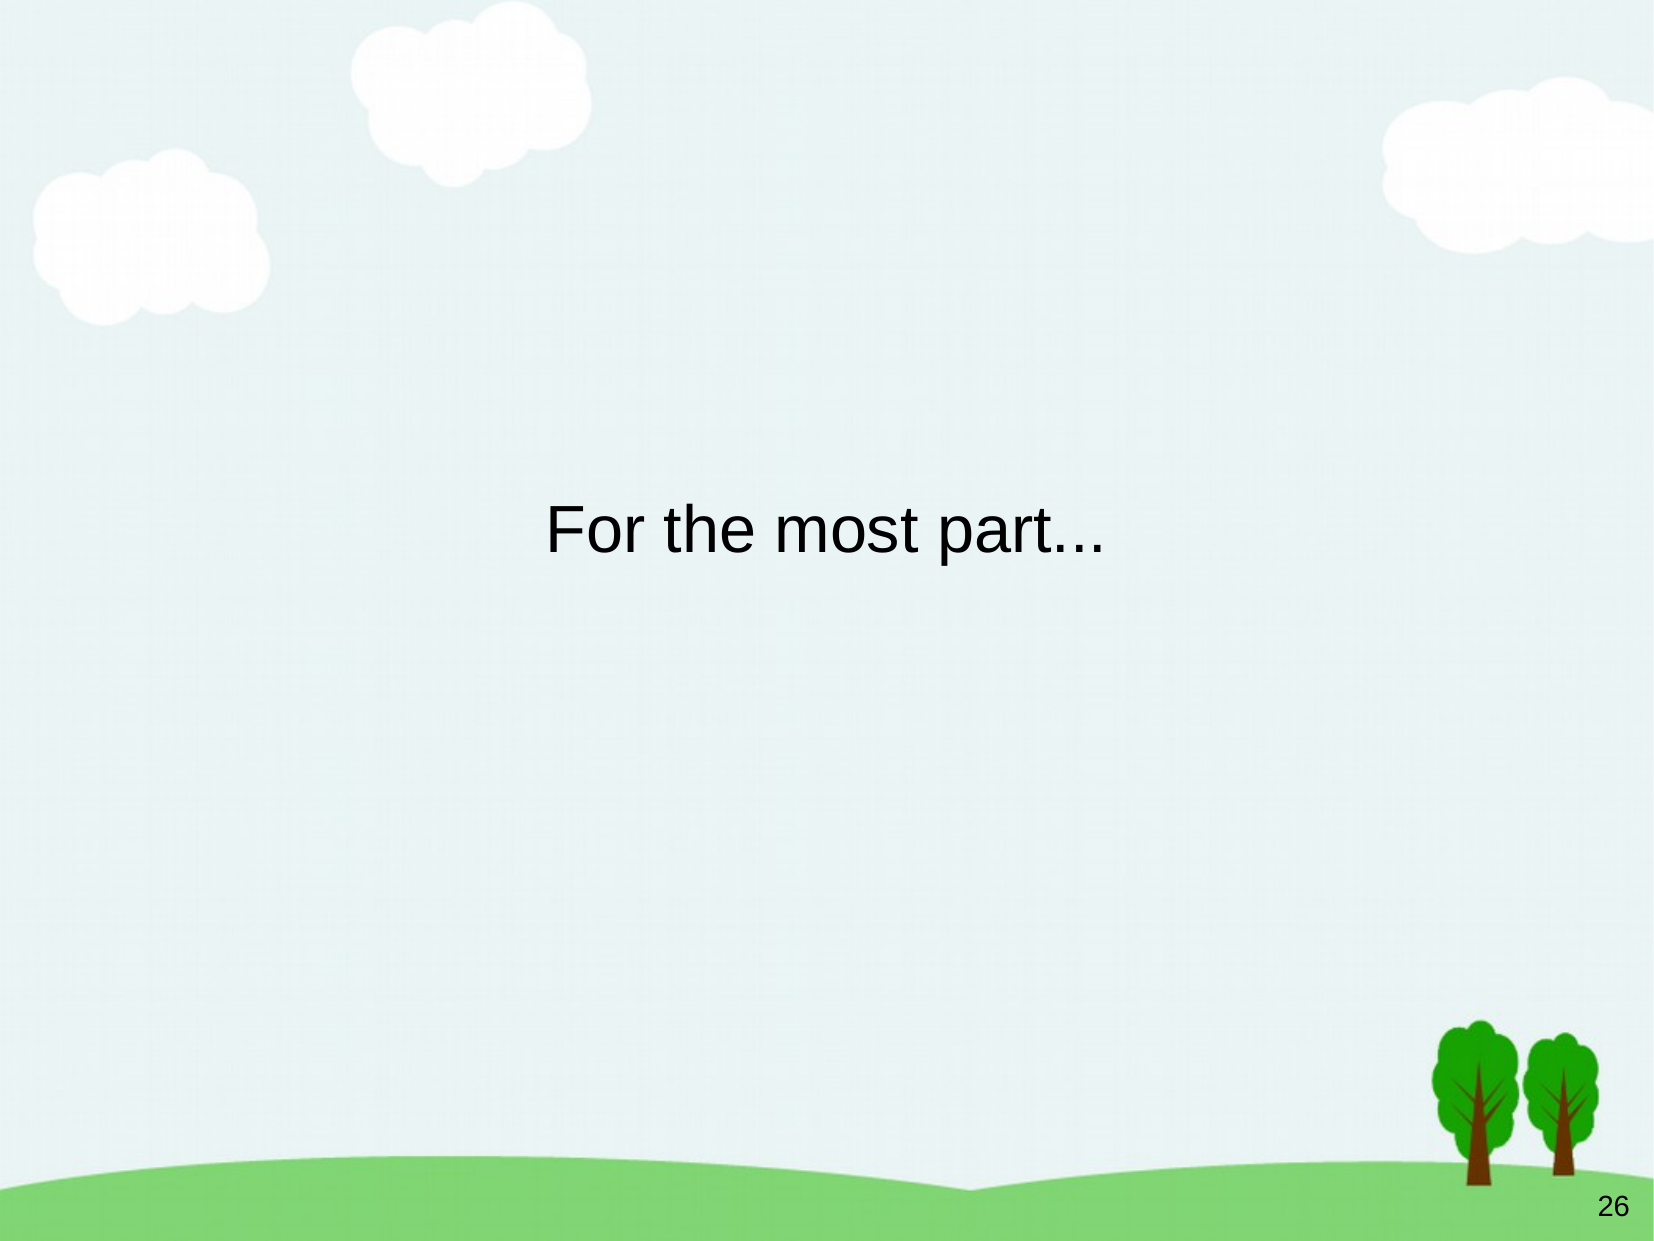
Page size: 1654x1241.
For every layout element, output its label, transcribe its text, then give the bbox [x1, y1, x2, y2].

subtitle For the most part... [82, 49, 1571, 1010]
picture [0, 0, 1654, 1241]
